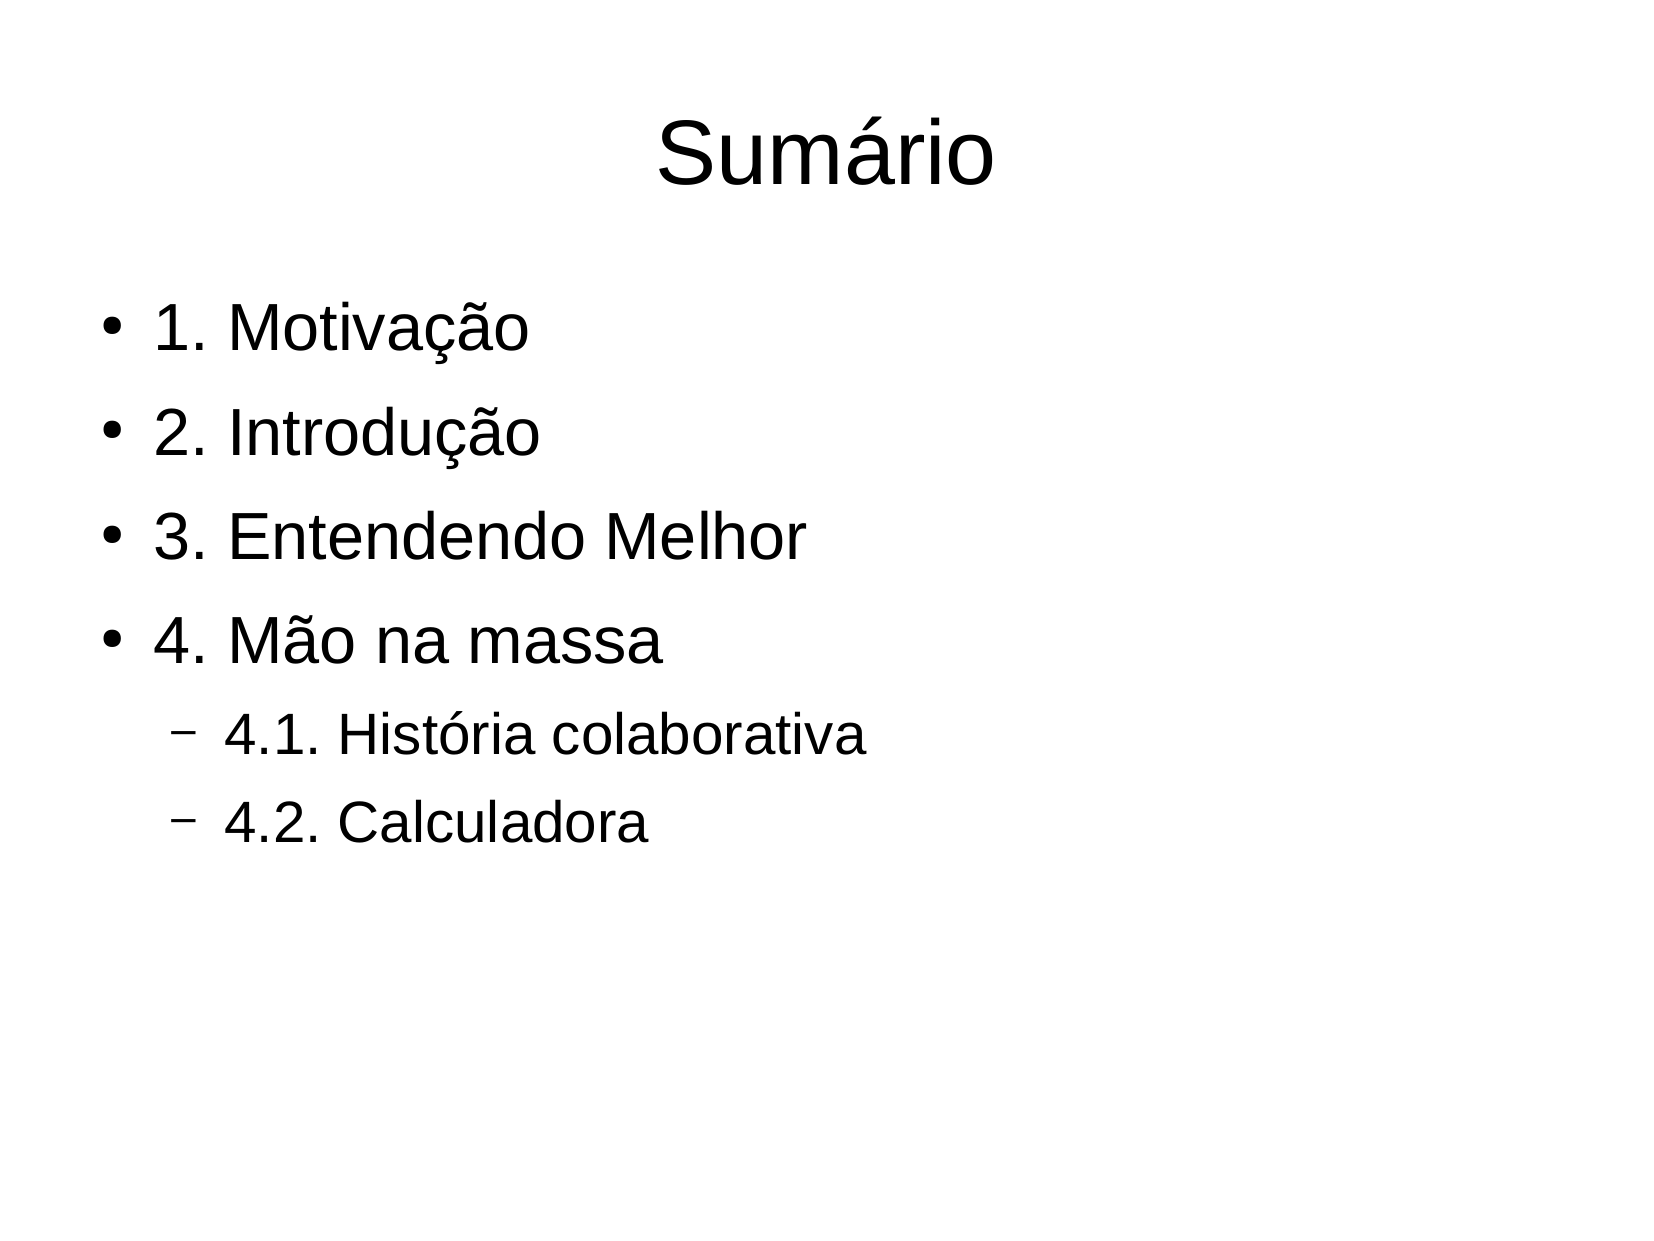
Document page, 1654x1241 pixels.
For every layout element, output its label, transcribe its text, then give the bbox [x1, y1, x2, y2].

title Sumário [82, 49, 1571, 257]
list 1. Motivação 2. Introdução 3. Entendendo Melhor 4. Mão na massa 4.1. História colaborativa 4.2. Calculadora [82, 290, 1571, 1010]
